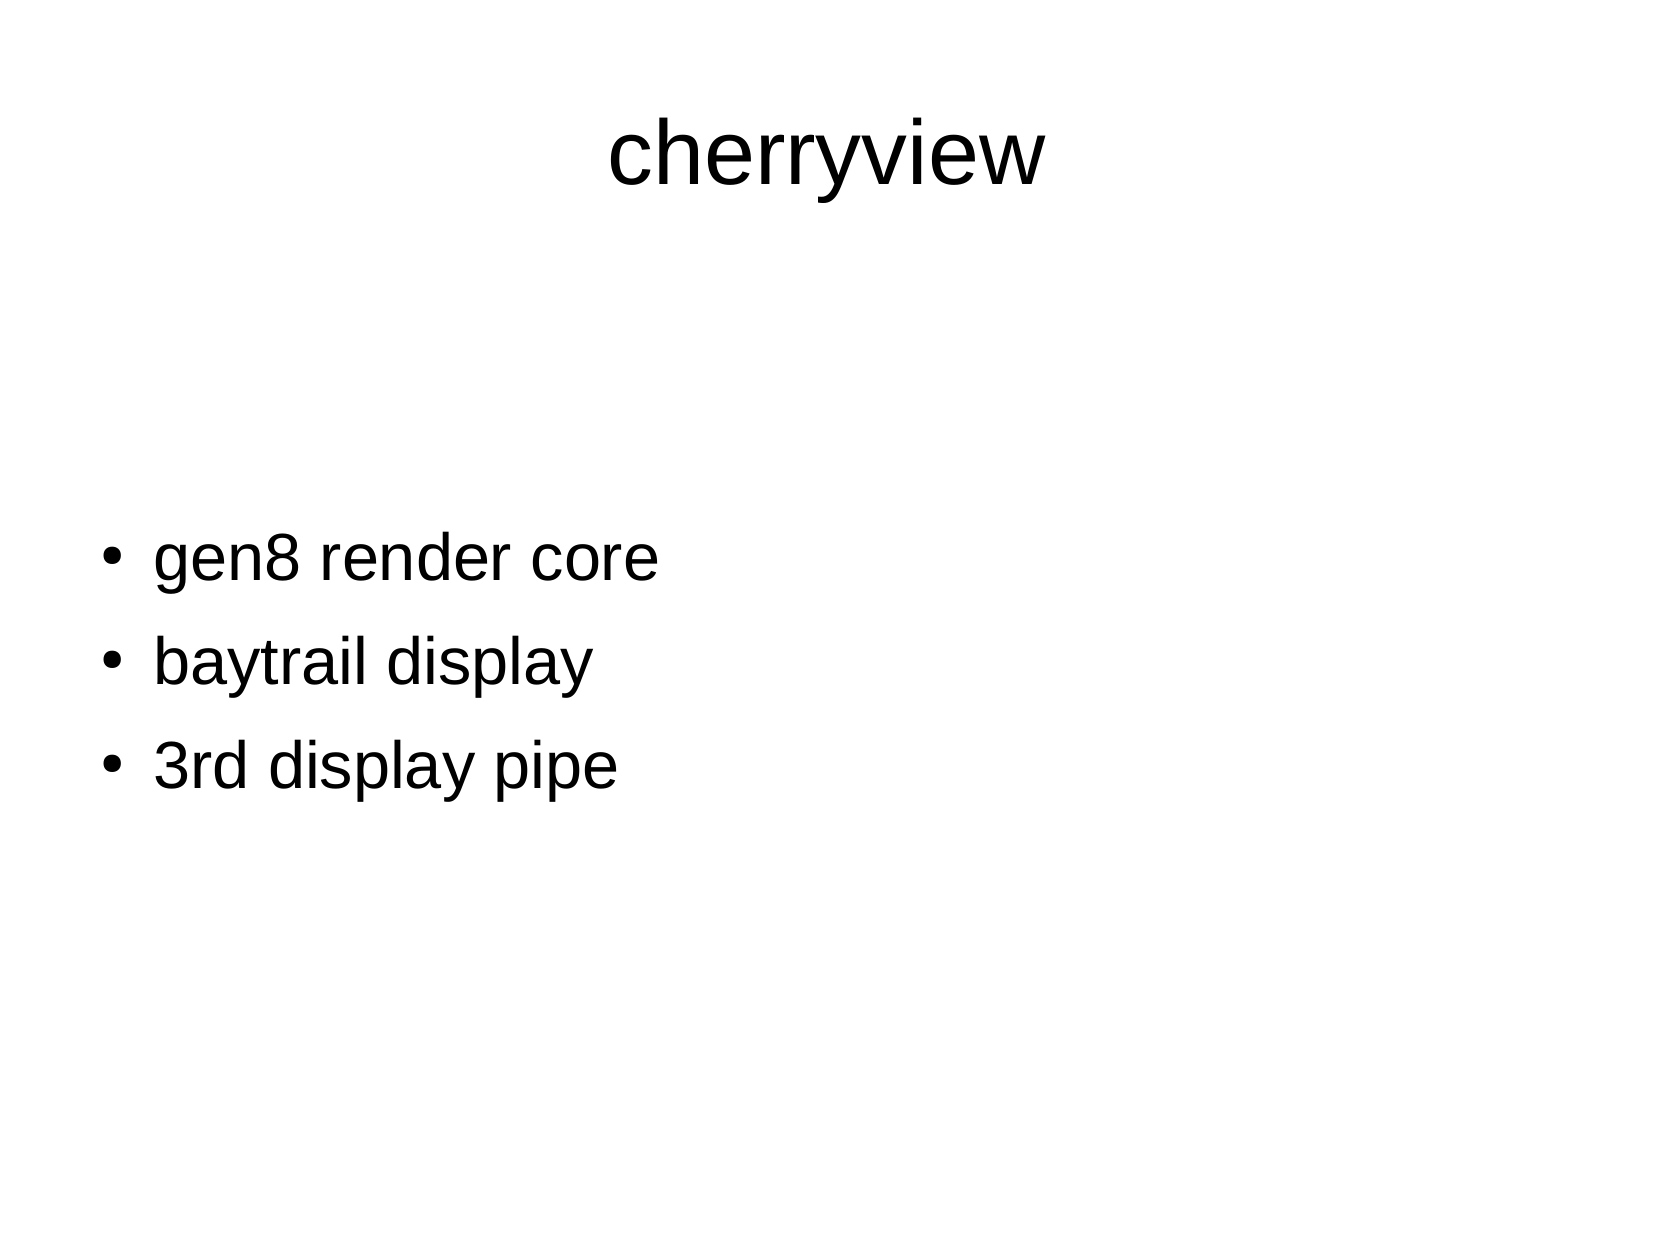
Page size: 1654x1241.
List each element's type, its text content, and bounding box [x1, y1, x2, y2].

title cherryview [82, 49, 1571, 257]
list gen8 render core baytrail display 3rd display pipe [82, 519, 1571, 1109]
